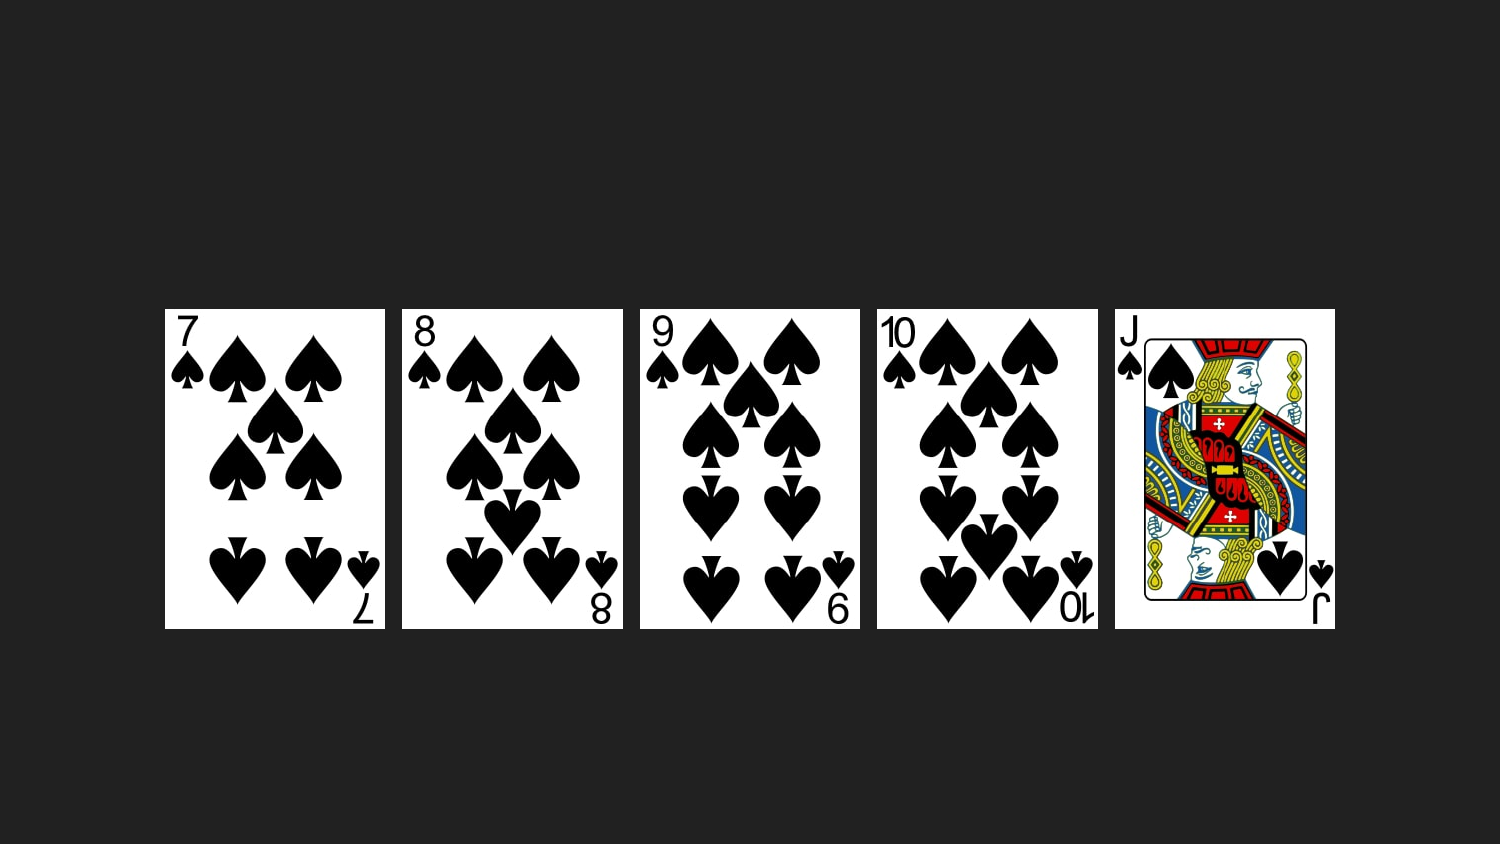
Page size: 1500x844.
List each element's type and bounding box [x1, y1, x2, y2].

picture [1115, 309, 1335, 629]
picture [402, 309, 623, 629]
picture [877, 309, 1098, 629]
picture [165, 309, 385, 629]
picture [640, 309, 860, 629]
